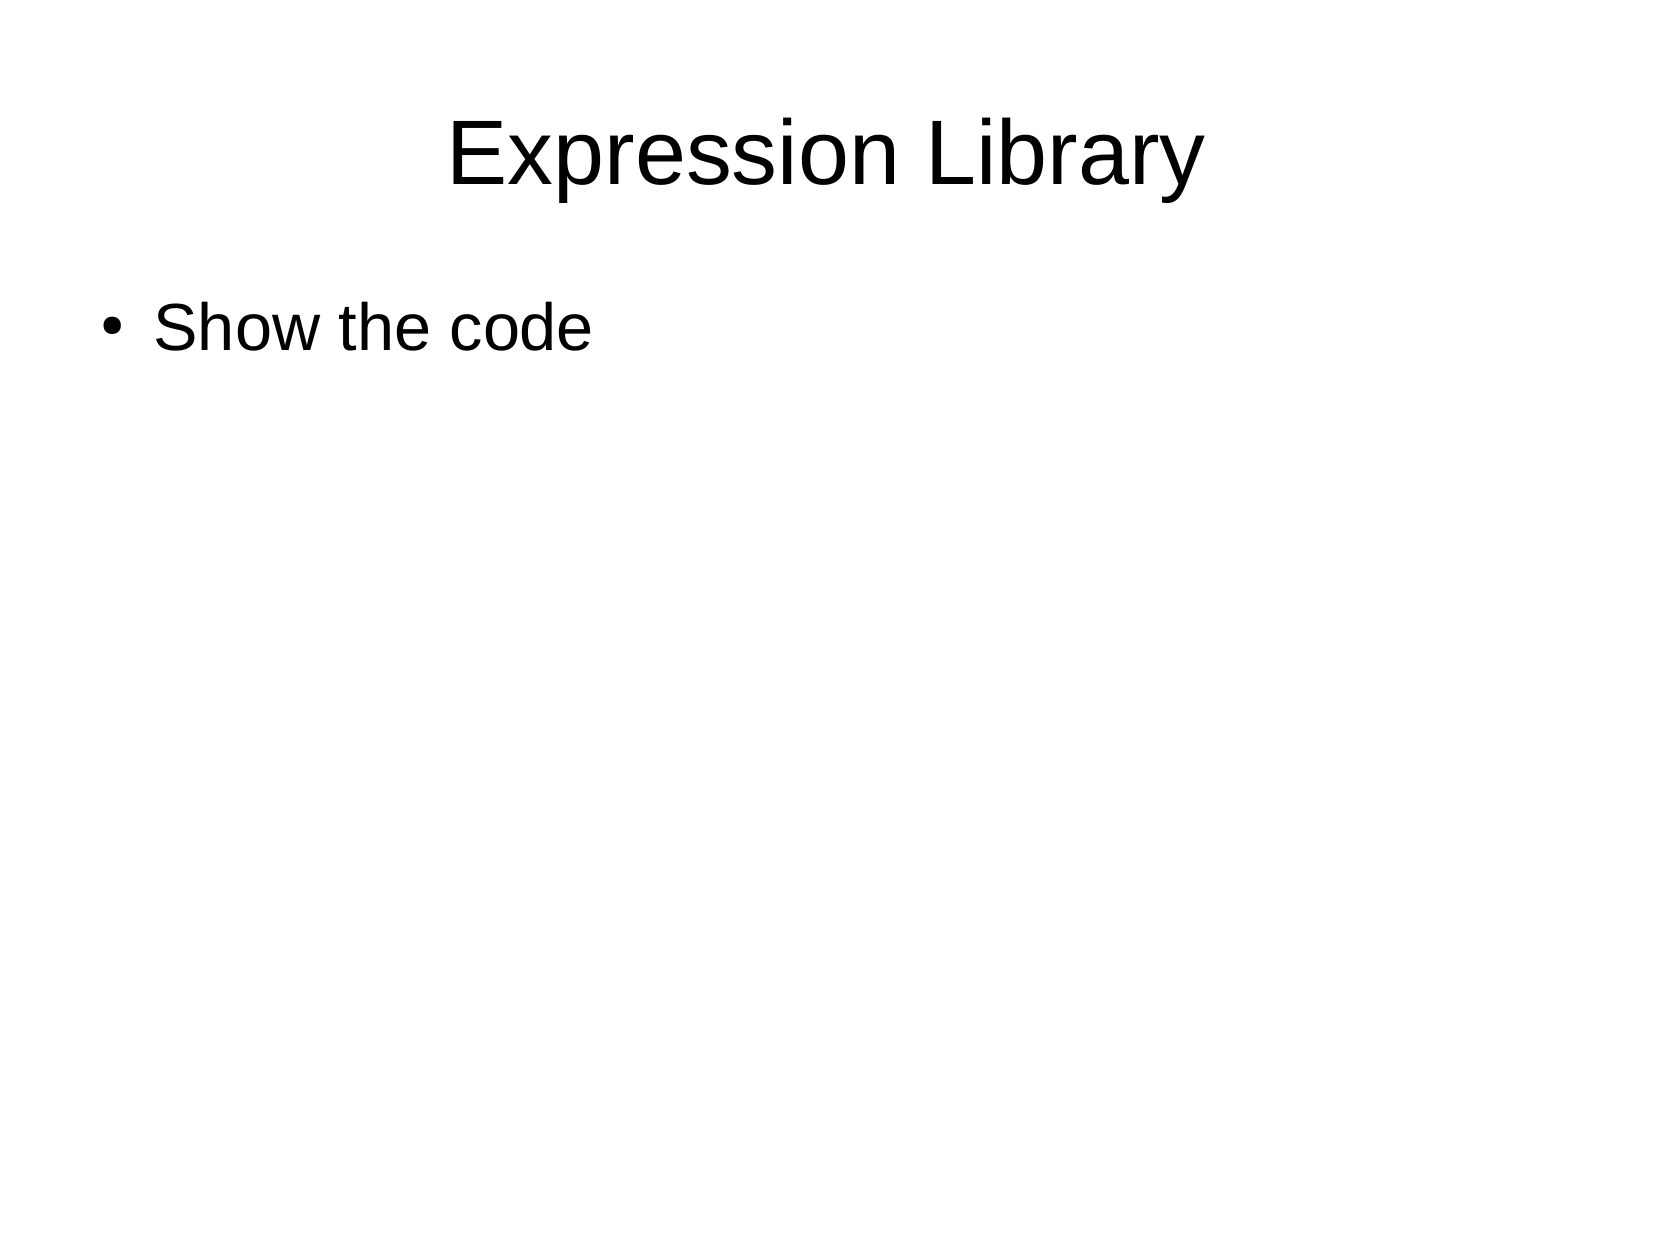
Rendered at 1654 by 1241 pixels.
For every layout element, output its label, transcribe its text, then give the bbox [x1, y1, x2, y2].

list Show the code [82, 290, 1571, 1010]
title Expression Library [82, 49, 1571, 257]
